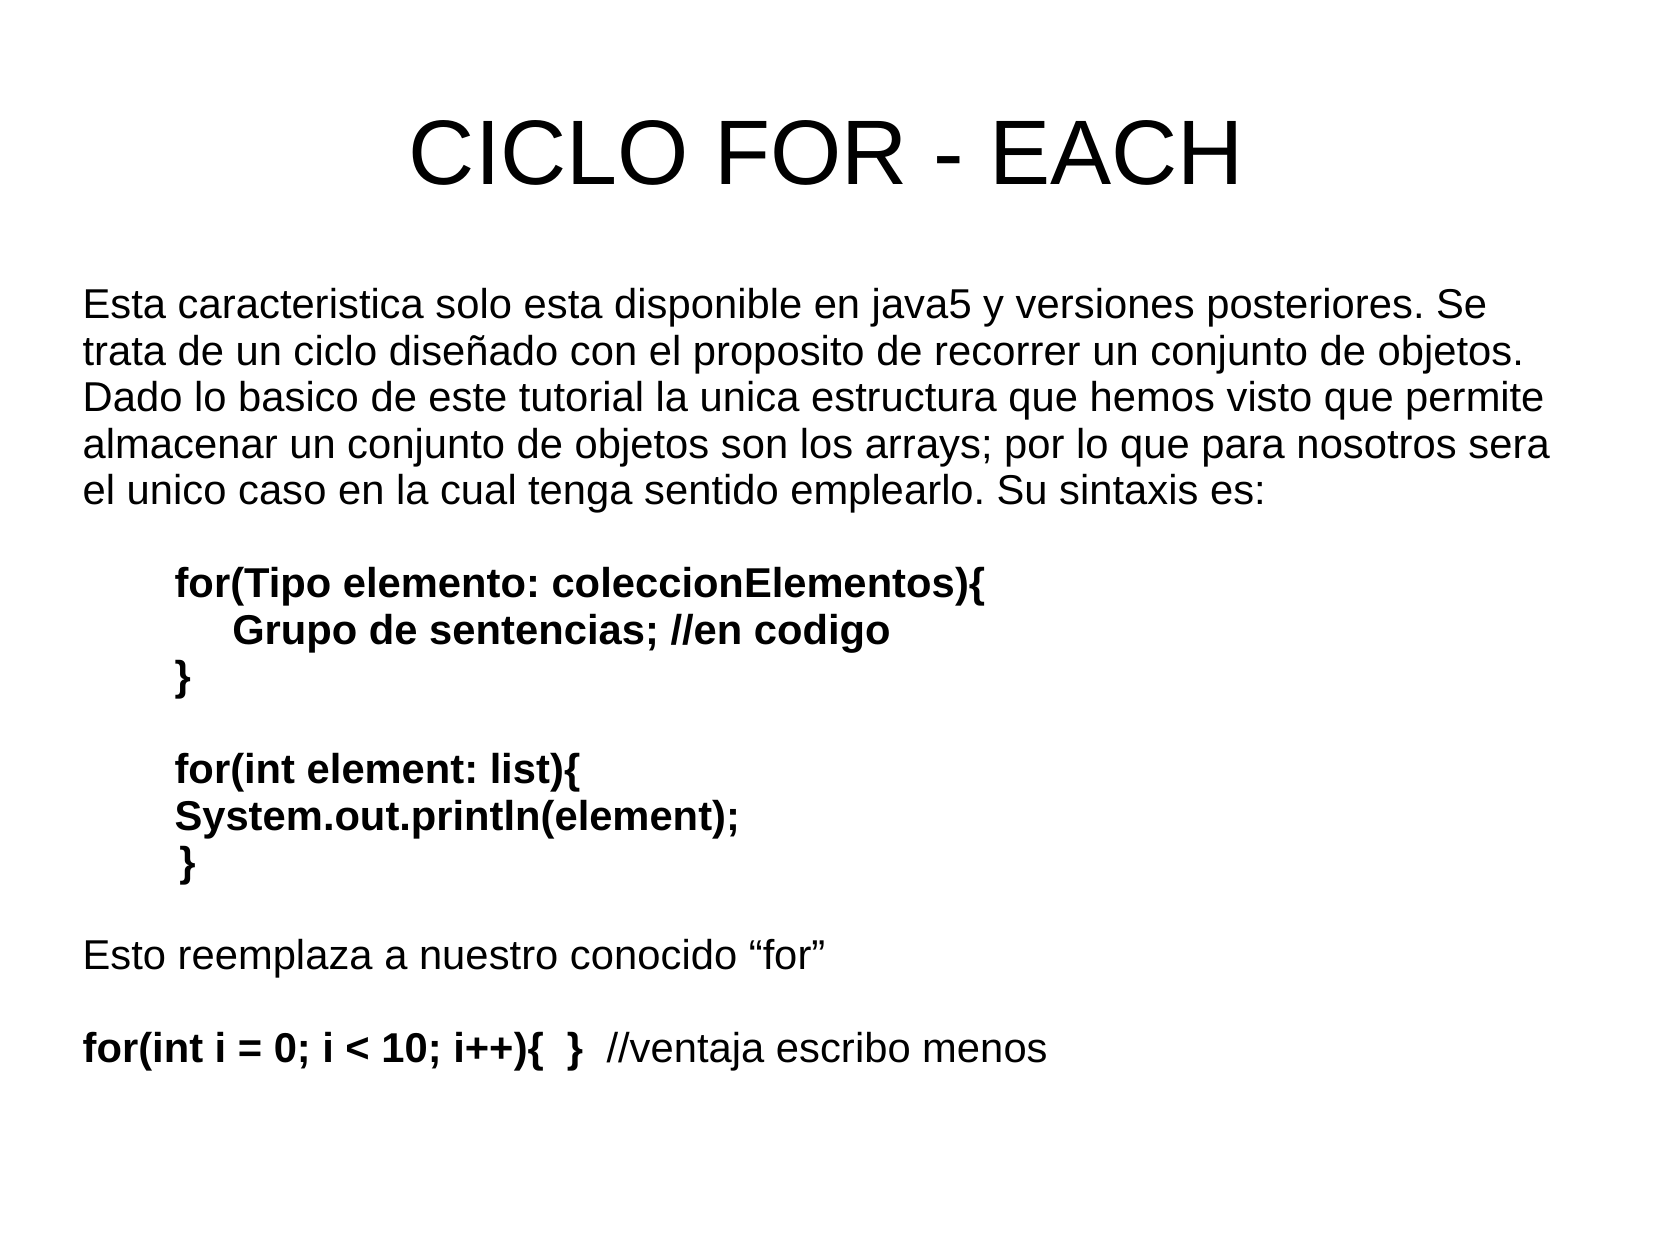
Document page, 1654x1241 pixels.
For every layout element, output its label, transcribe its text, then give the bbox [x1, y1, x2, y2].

subtitle Esta caracteristica solo esta disponible en java5 y versiones posteriores. Se trata de un ciclo diseñado con el proposito de recorrer un conjunto de objetos. Dado lo basico de este tutorial la unica estructura que hemos visto que permite almacenar un conjunto de objetos son los arrays; por lo que para nosotros sera el unico caso en la cual tenga sentido emplearlo. Su sintaxis es: for(Tipo elemento: coleccionElementos){ Grupo de sentencias; //en codigo } for(int element: list){ System.out.println(element); } Esto reemplaza a nuestro conocido “for” for(int i = 0; i < 10; i++){ } //ventaja escribo menos [82, 274, 1571, 1125]
title CICLO FOR - EACH [82, 49, 1571, 257]
